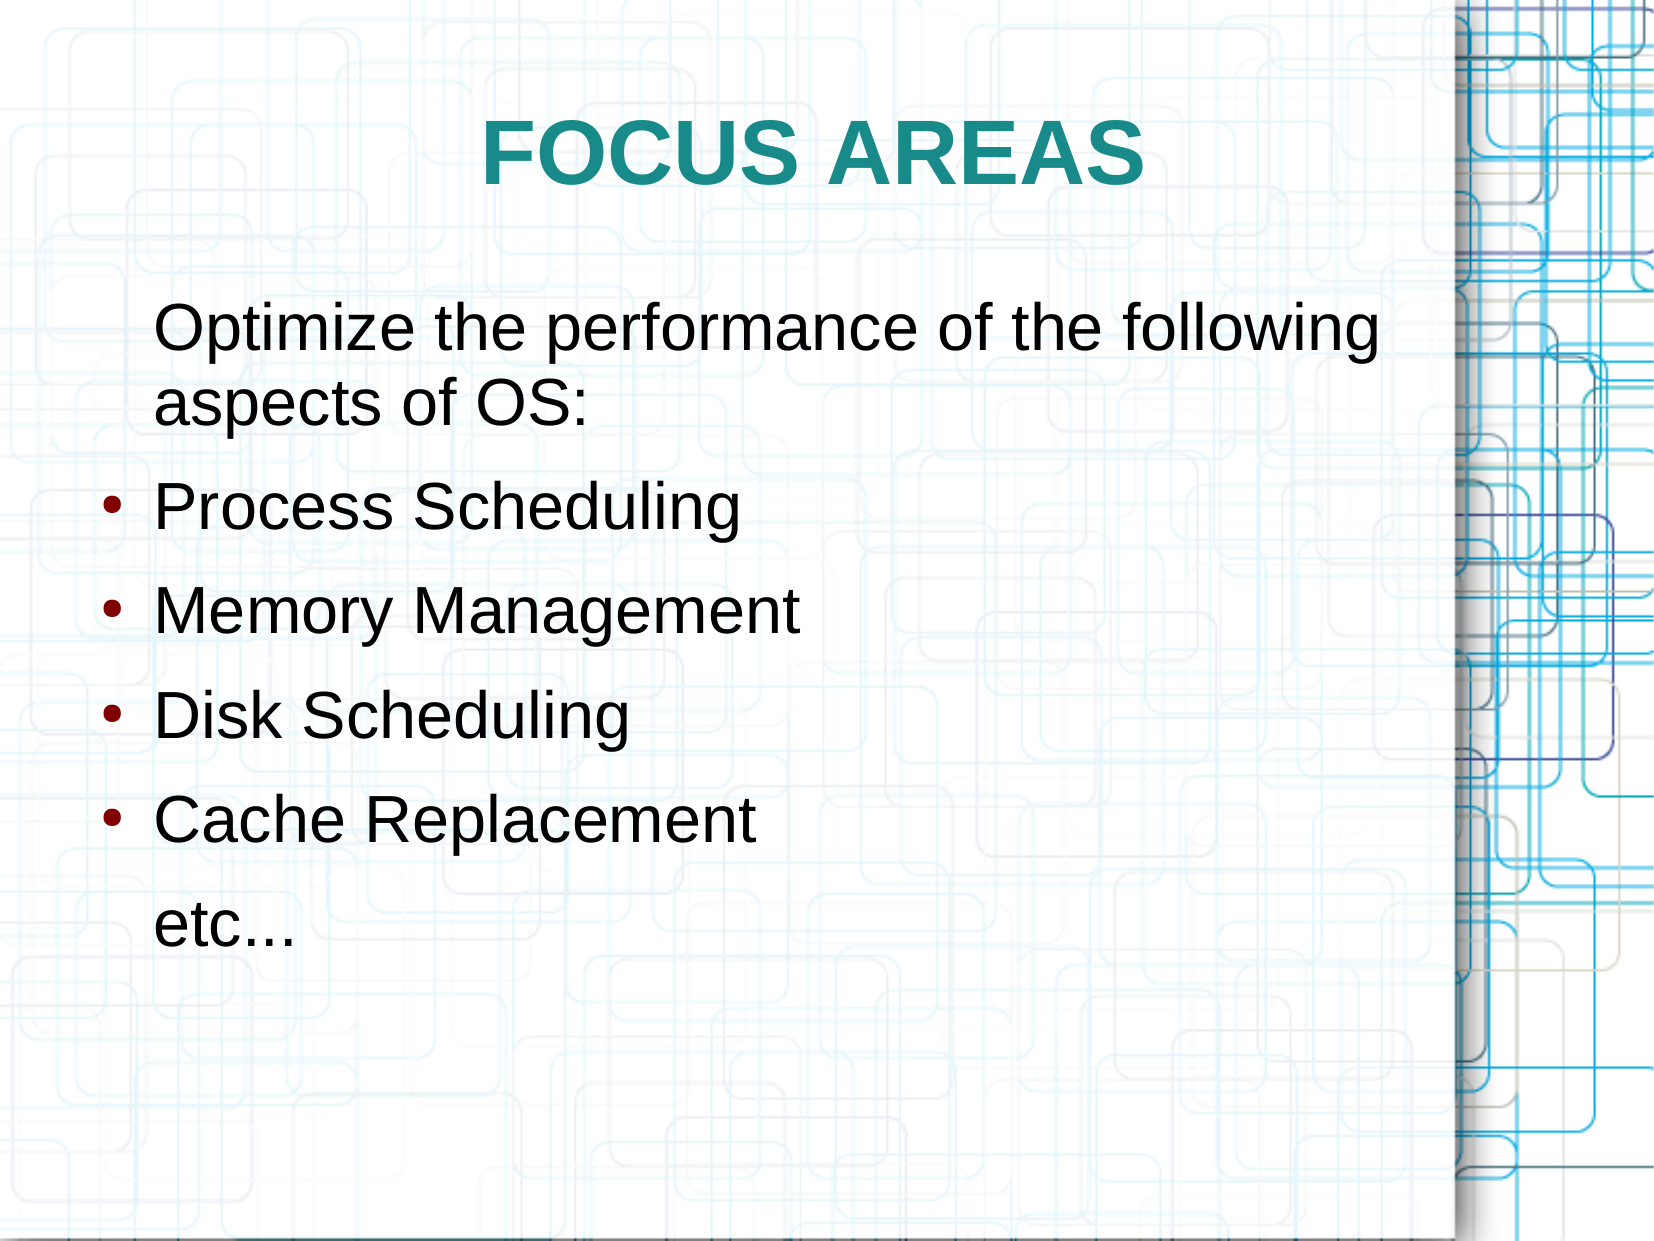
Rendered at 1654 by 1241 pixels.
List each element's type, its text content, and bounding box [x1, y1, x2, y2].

title FOCUS AREAS [82, 49, 1571, 257]
picture [0, 0, 1654, 1241]
list Optimize the performance of the following aspects of OS: Process Scheduling Memory Management Disk Scheduling Cache Replacement etc... [82, 290, 1418, 995]
